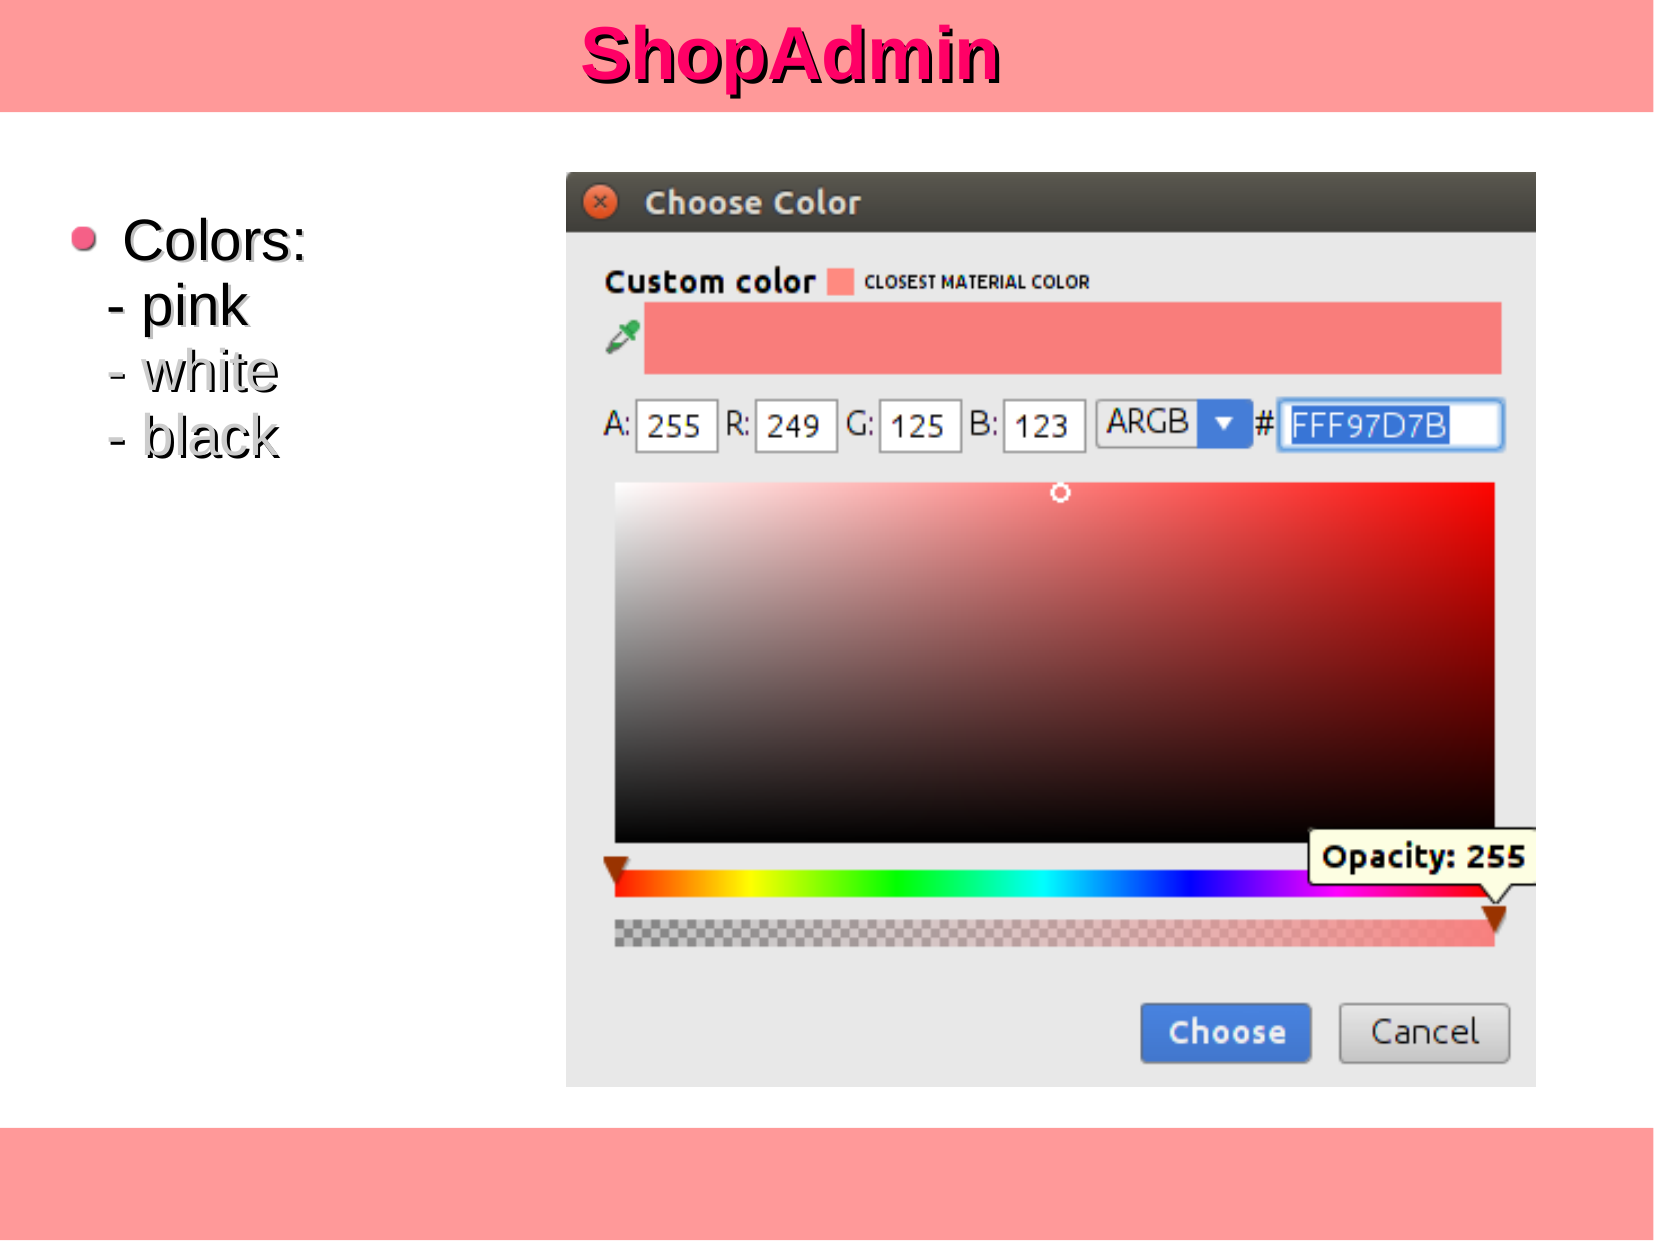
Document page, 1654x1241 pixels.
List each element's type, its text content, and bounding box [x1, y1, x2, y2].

text_box [0, 1127, 1654, 1241]
picture [566, 172, 1536, 1087]
text_box ShopAdmin [565, 11, 1016, 96]
text_box [0, 0, 1654, 113]
title Colors: - pink - white - black [70, 141, 1559, 534]
